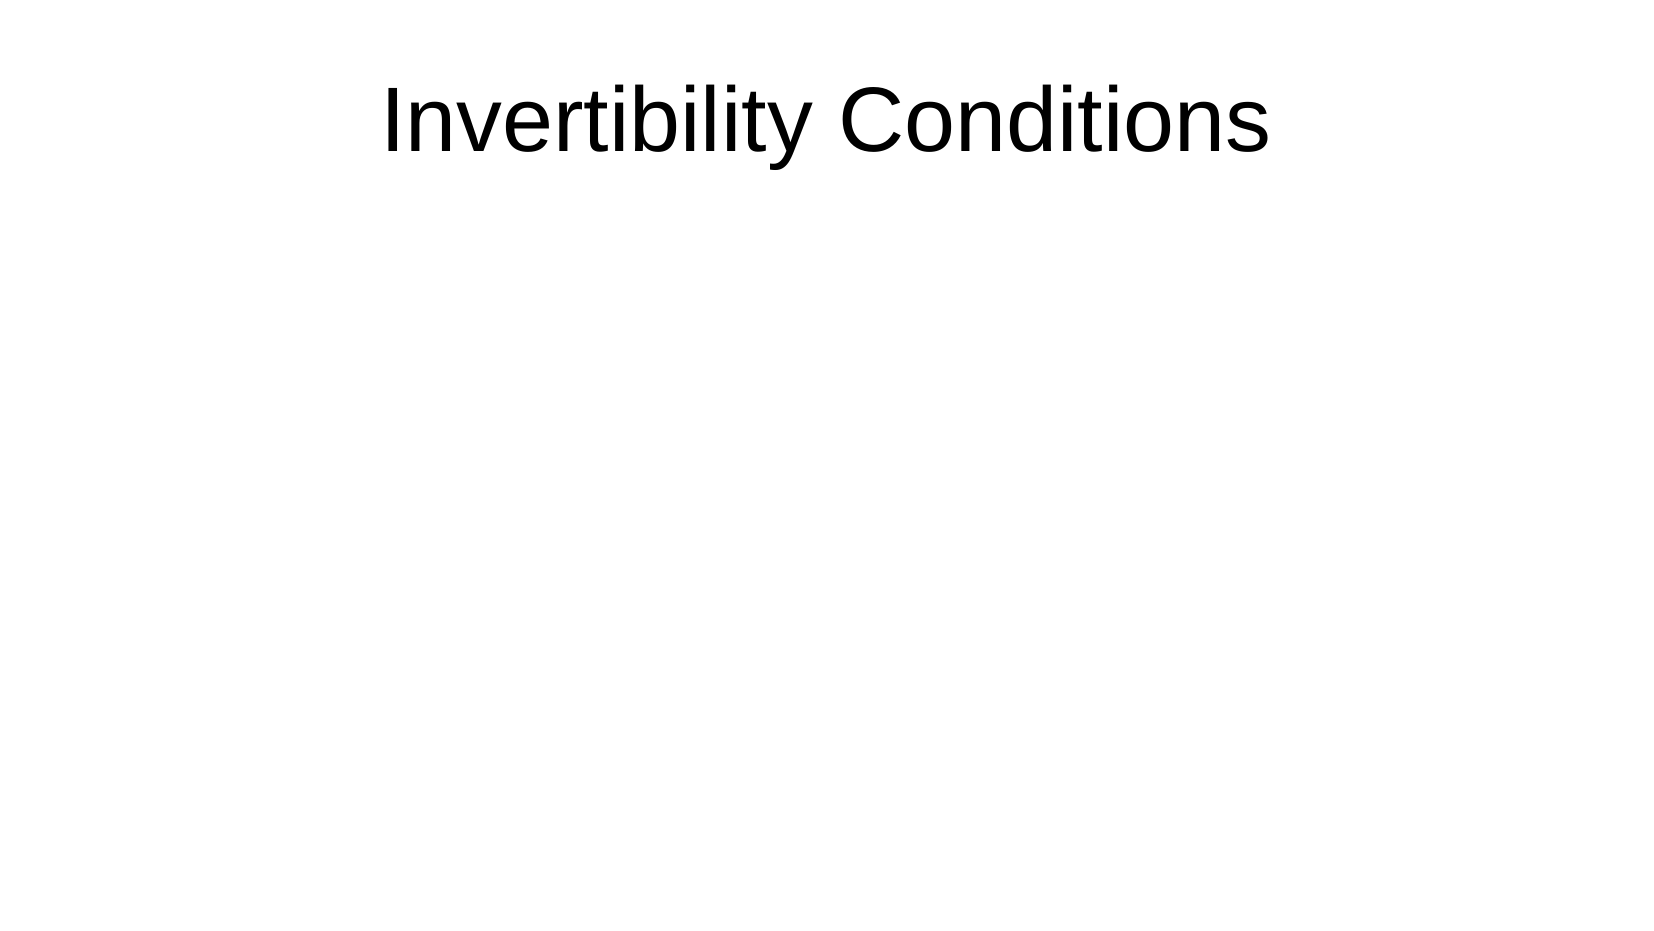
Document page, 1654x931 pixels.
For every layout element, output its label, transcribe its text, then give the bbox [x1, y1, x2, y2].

title Invertibility Conditions [82, 37, 1571, 193]
